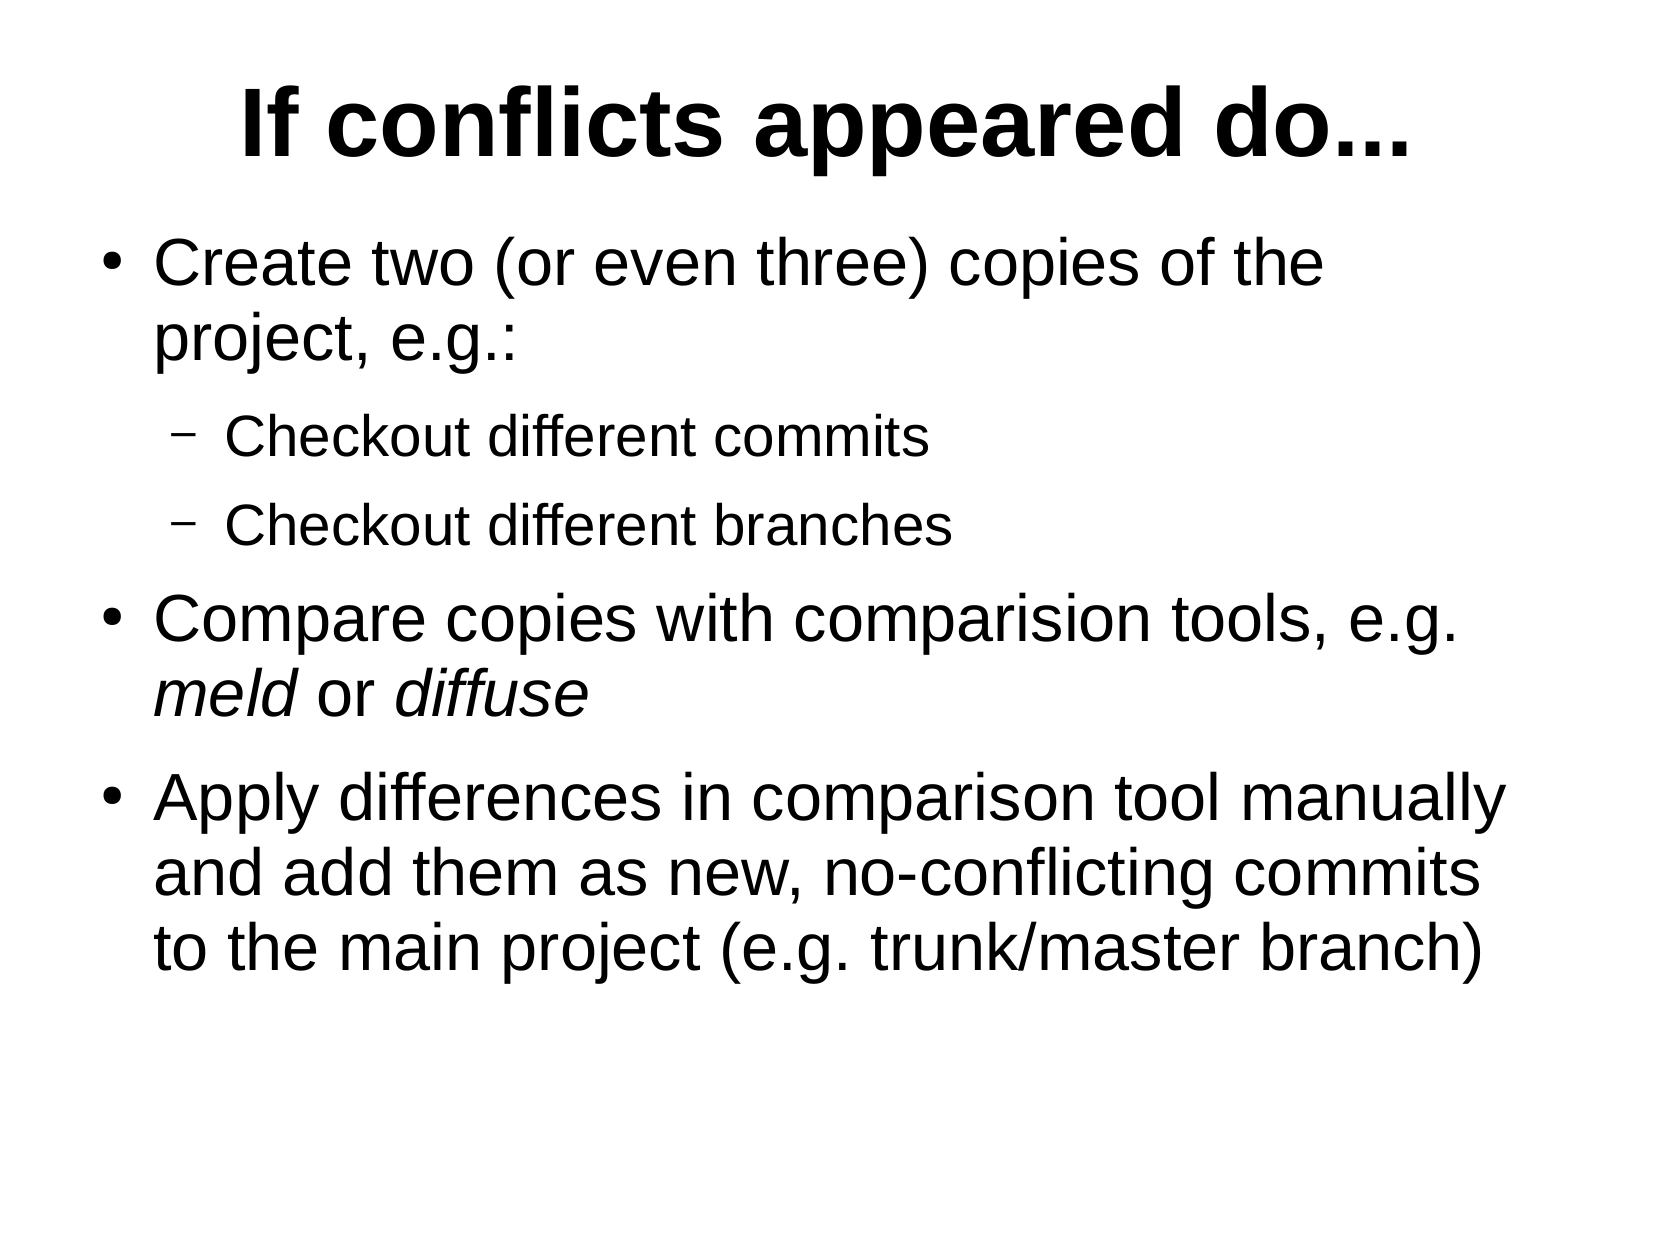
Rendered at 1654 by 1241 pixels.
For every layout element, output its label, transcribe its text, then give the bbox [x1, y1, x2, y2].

list Create two (or even three) copies of the project, e.g.: Checkout different commits Checkout different branches Compare copies with comparision tools, e.g. meld or diffuse Apply differences in comparison tool manually and add them as new, no-conflicting commits to the main project (e.g. trunk/master branch) [82, 225, 1538, 1186]
title If conflicts appeared do... [82, 49, 1571, 196]
